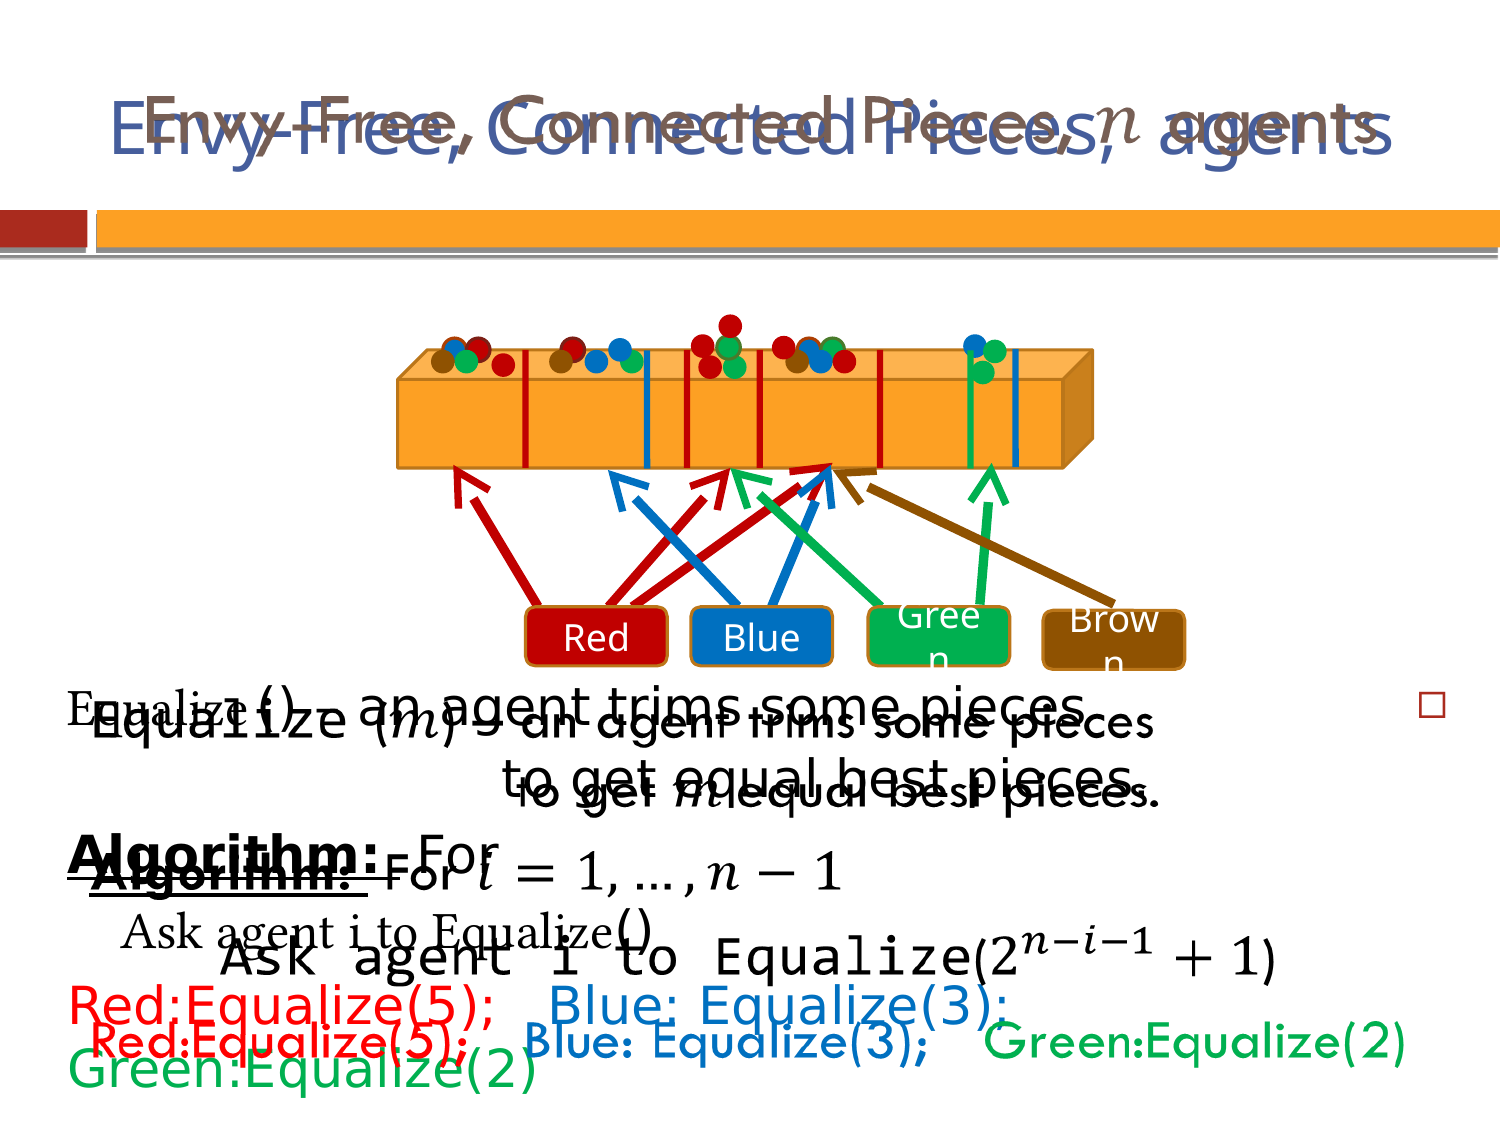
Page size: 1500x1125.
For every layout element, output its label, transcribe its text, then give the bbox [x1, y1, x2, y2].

text_box [963, 334, 1012, 468]
text_box [584, 349, 609, 374]
text_box [651, 380, 683, 468]
text_box [608, 338, 643, 374]
list [52, 665, 1463, 1107]
text_box [691, 380, 756, 468]
text_box [763, 380, 876, 468]
text_box Brown [1042, 610, 1185, 665]
text_box [549, 338, 585, 374]
text_box [771, 335, 857, 374]
text_box [529, 380, 643, 468]
text_box [430, 338, 491, 374]
text_box Brown [1075, 619, 1087, 629]
text_box [1019, 351, 1093, 468]
text_box [690, 314, 747, 379]
text_box [884, 380, 967, 468]
text_box [93, 43, 1431, 206]
text_box Green [867, 606, 1010, 665]
text_box [491, 353, 516, 377]
text_box Green [933, 655, 944, 665]
text_box Blue [690, 606, 833, 665]
text_box Red [525, 606, 668, 665]
text_box [398, 380, 522, 468]
